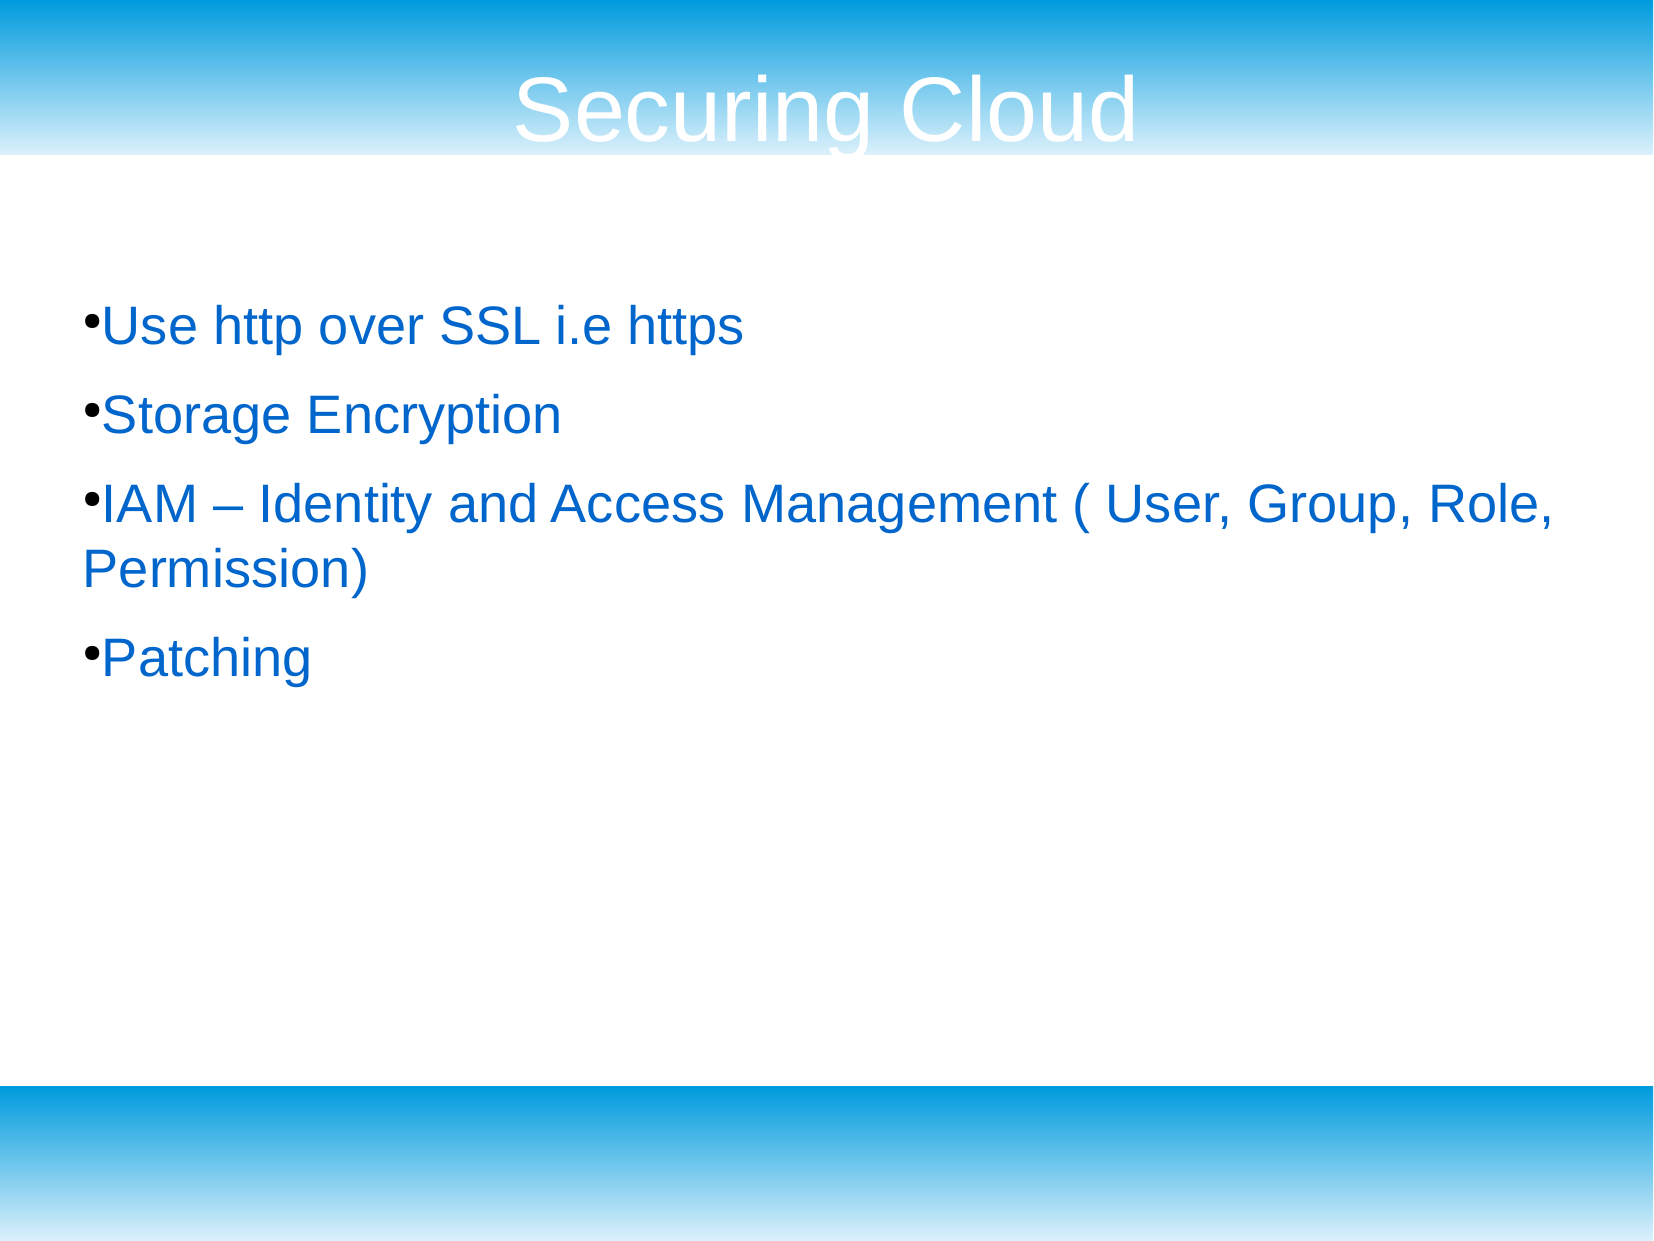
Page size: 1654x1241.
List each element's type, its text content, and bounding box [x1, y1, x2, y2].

list Use http over SSL i.e https Storage Encryption IAM – Identity and Access Management ( User, Group, Role, Permission) Patching [82, 290, 1571, 1010]
title Securing Cloud [82, 49, 1571, 155]
